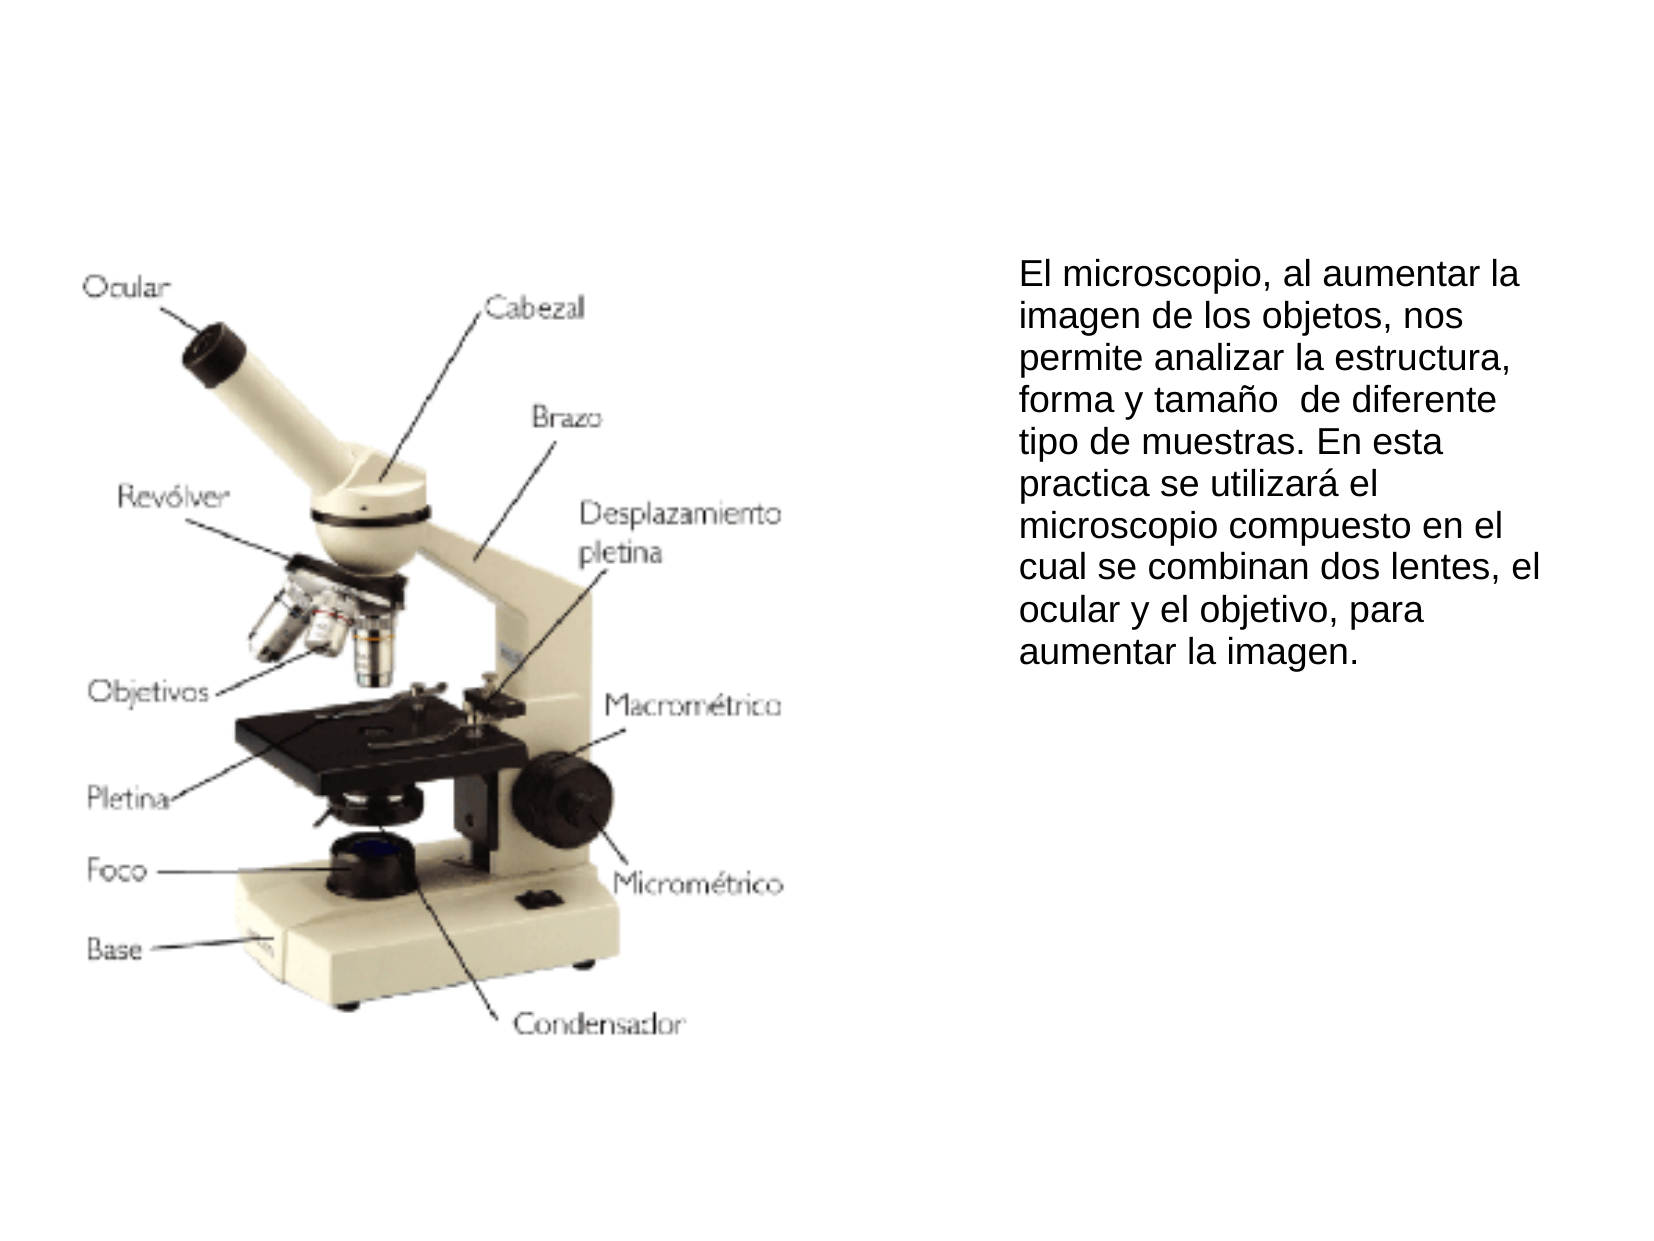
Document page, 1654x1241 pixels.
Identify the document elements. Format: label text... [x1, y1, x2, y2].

text_box El microscopio, al aumentar la imagen de los objetos, nos permite analizar la estructura, forma y tamaño de diferente tipo de muestras. En esta practica se utilizará el microscopio compuesto en el cual se combinan dos lentes, el ocular y el objetivo, para aumentar la imagen. [1003, 244, 1583, 873]
picture [59, 259, 798, 1049]
